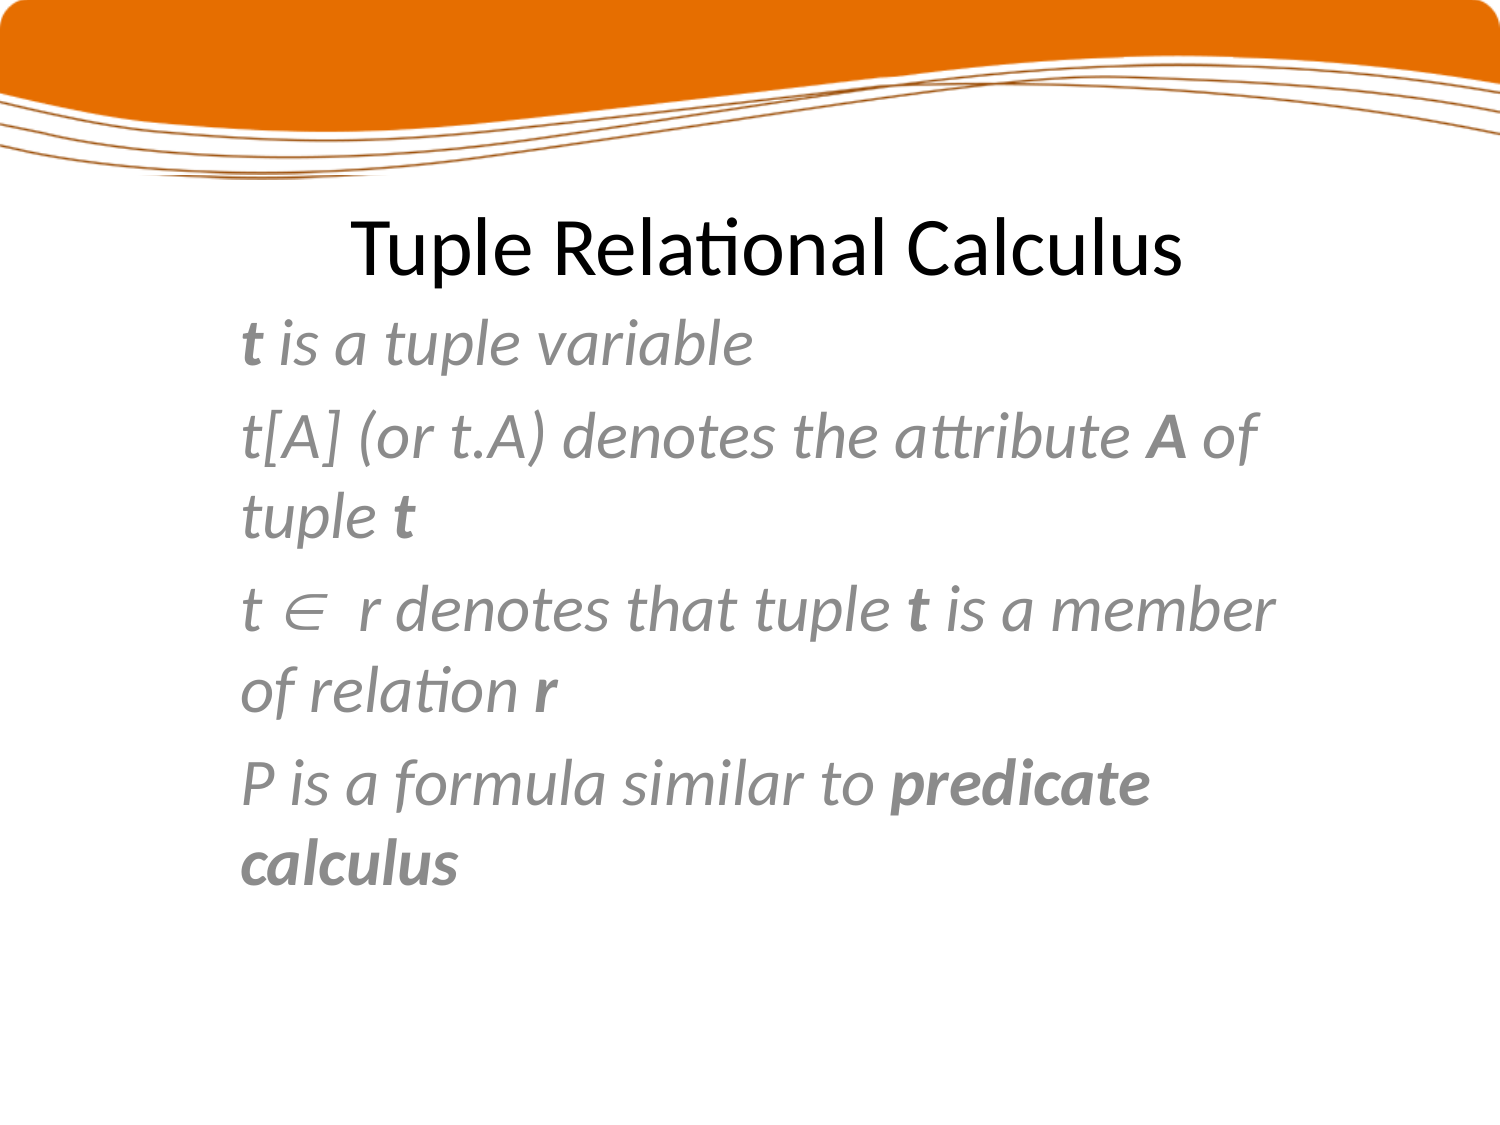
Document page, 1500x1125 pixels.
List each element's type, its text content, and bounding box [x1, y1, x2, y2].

text_box Tuple Relational Calculus [230, 184, 1306, 300]
picture [0, 0, 1500, 180]
subtitle t is a tuple variable t[A] (or t.A) denotes the attribute A of tuple t t  r denotes that tuple t is a member of relation r P is a formula similar to predicate calculus [225, 290, 1306, 988]
